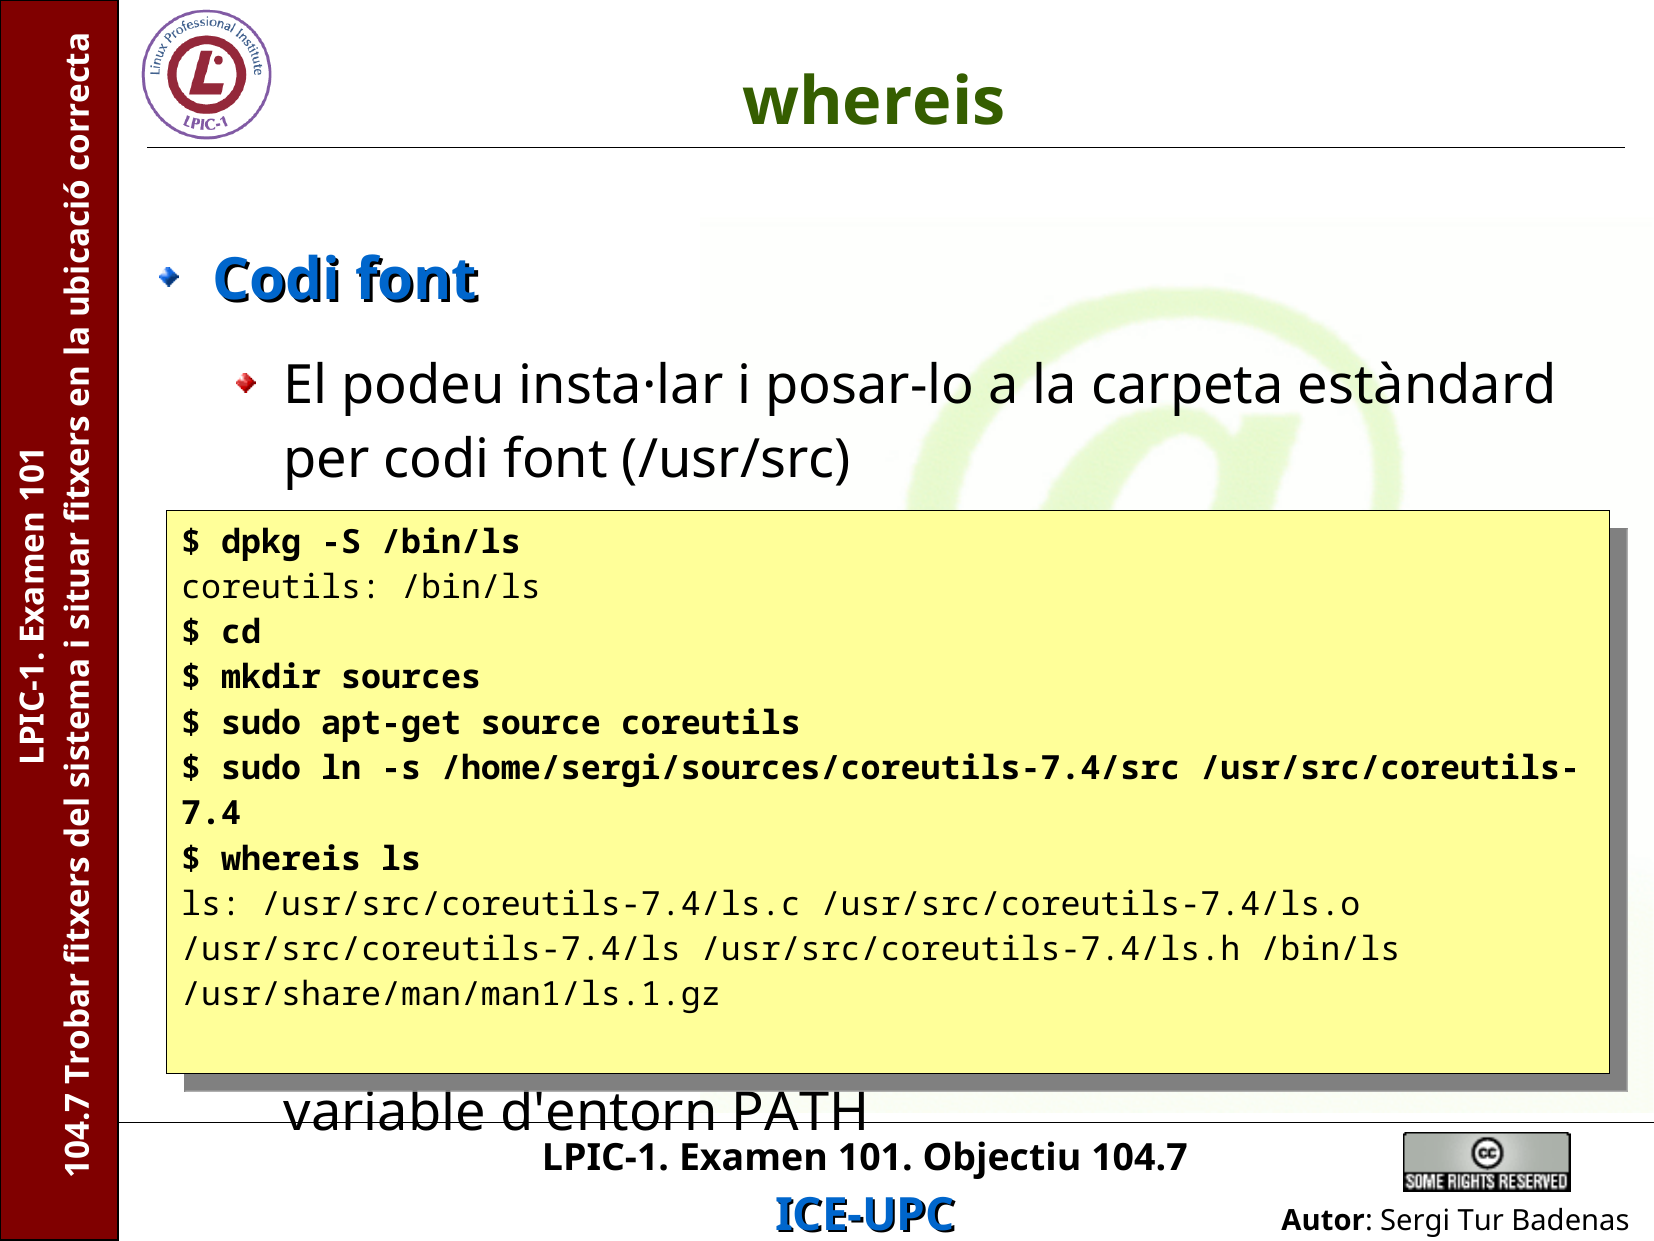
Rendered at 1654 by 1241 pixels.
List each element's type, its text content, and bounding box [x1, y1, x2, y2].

picture [135, 5, 277, 55]
picture [1403, 1132, 1571, 1192]
text_box $ dpkg -S /bin/ls coreutils: /bin/ls $ cd $ mkdir sources $ sudo apt-get source coreutils $ sudo ln -s /home/sergi/sources/coreutils-7.4/src /usr/src/coreutils-7.4 $ whereis ls ls: /usr/src/coreutils-7.4/ls.c /usr/src/coreutils-7.4/ls.o /usr/src/coreutils-7.4/ls /usr/src/coreutils-7.4/ls.h /bin/ls /usr/share/man/man1/ls.1.gz [166, 510, 1610, 929]
list Codi font El podeu insta·lar i posar-lo a la carpeta estàndard per codi font (/usr/src) A diferència de which no depèn per a res de la variable d'entorn PATH [141, 237, 1630, 1115]
picture [700, 217, 1654, 1113]
title whereis [129, 55, 1619, 142]
